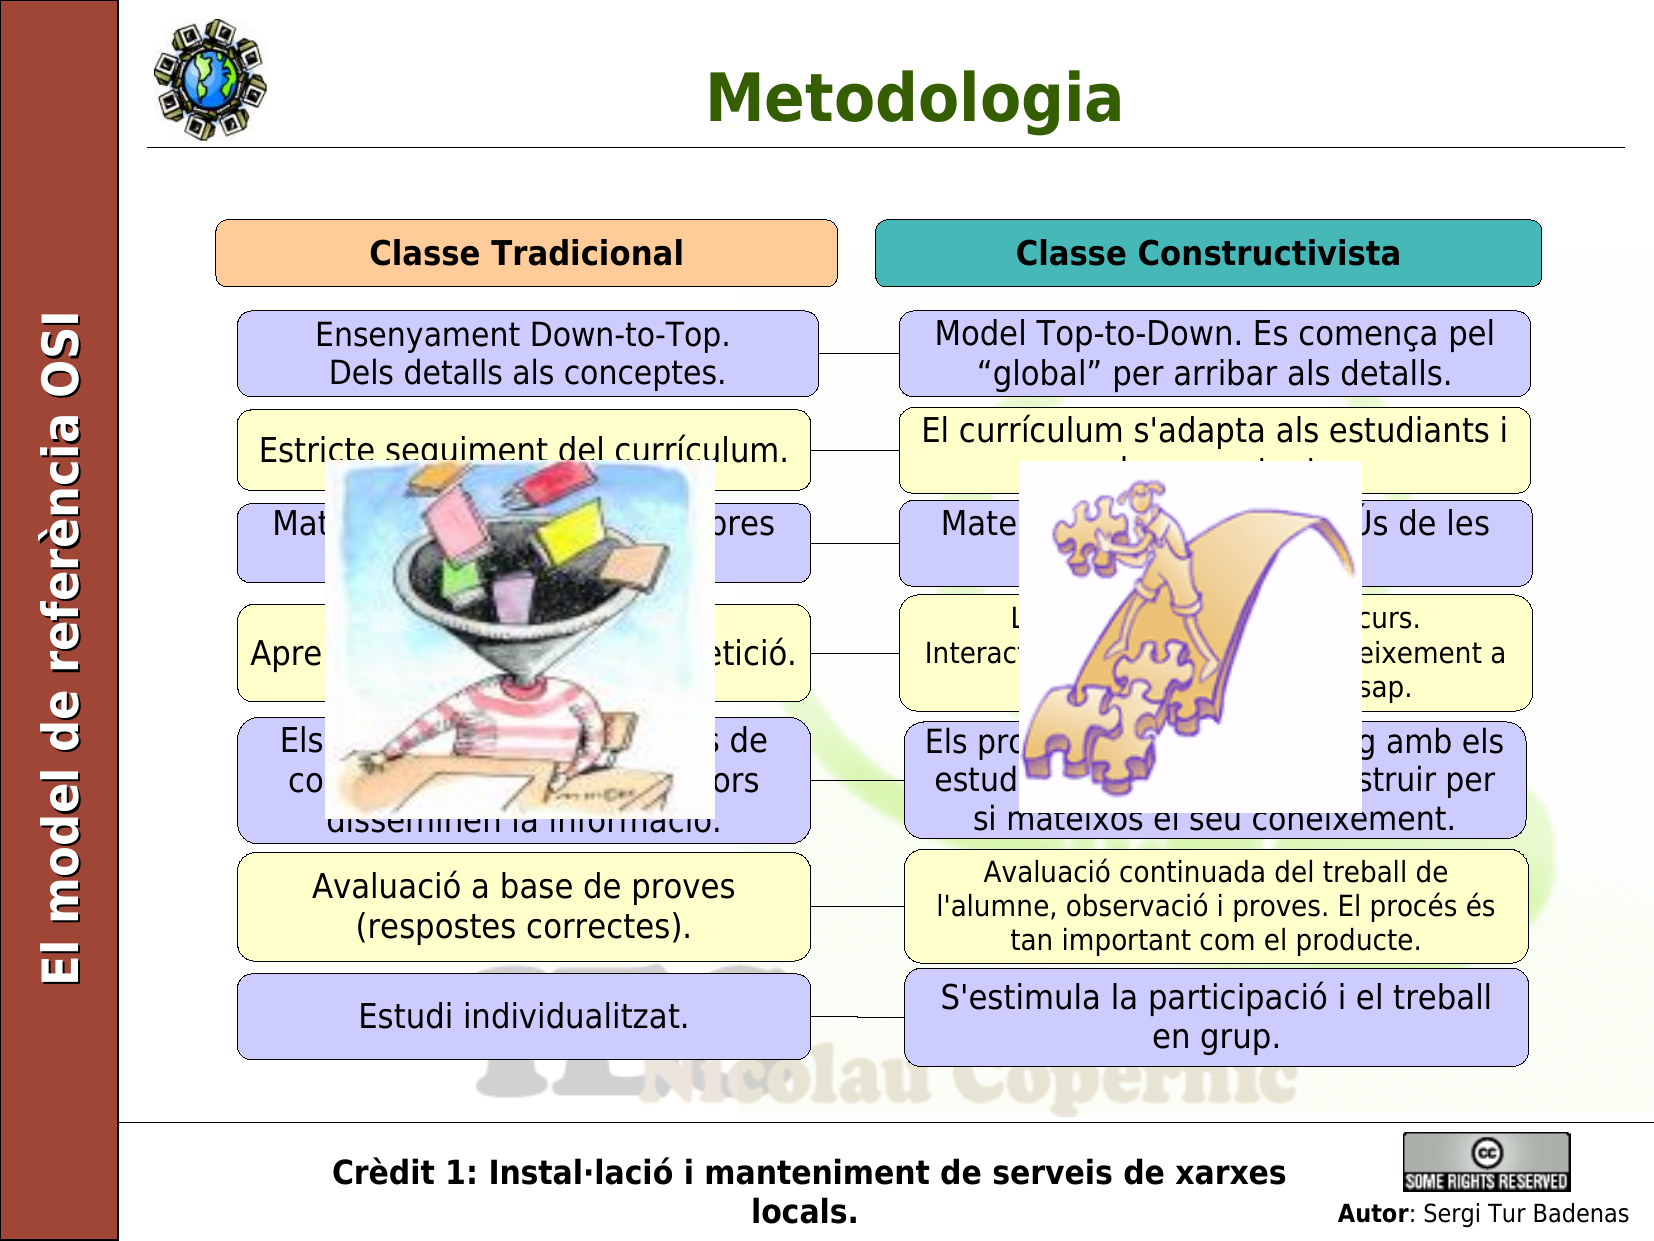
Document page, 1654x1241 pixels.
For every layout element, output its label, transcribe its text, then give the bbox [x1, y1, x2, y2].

text_box Materials procedimentals. Ús de les TIC. [1362, 500, 1533, 587]
text_box Classe Constructivista [875, 219, 1542, 287]
picture [154, 19, 268, 142]
text_box La repetició no és l'únic recurs. Interactivitat, construcció de coneixement a partir del que l'alumne ja sap. [1362, 594, 1533, 712]
picture [466, 252, 1654, 1117]
title Metodologia [171, 56, 1654, 141]
text_box Estudi individualitzat. [237, 973, 811, 1060]
picture [325, 460, 715, 819]
text_box Materials procedimentals. Ús de les TIC. [899, 500, 1019, 587]
picture [1403, 1132, 1571, 1192]
text_box Aprenentatge basat en la repetició. [237, 604, 325, 702]
text_box Avaluació a base de proves (respostes correctes). [237, 852, 811, 962]
text_box Avaluació continuada del treball de l'alumne, observació i proves. El procés és tan important com el producte. [904, 849, 1529, 964]
text_box Materials: Llibres de text i llibres d'exercicis. [237, 503, 325, 583]
text_box Model Top-to-Down. Es comença pel “global” per arribar als detalls. [899, 310, 1531, 397]
text_box S'estimula la participació i el treball en grup. [904, 968, 1529, 1067]
text_box Estricte seguiment del currículum. [237, 409, 811, 491]
text_box Classe Tradicional [215, 219, 838, 287]
text_box Els professors tenen un diàleg amb els estudiants ajudant-los a construir per si mateixos el seu coneixement. [904, 721, 1527, 839]
text_box Els estudiants són recipients de coneixement on els professors disseminen la informació. [237, 717, 811, 844]
text_box Materials: Llibres de text i llibres d'exercicis. [715, 503, 811, 583]
text_box El currículum s'adapta als estudiants i al seu context. [899, 407, 1531, 494]
text_box Ensenyament Down-to-Top. Dels detalls als conceptes. [237, 310, 819, 397]
text_box Aprenentatge basat en la repetició. [715, 604, 811, 702]
text_box La repetició no és l'únic recurs. Interactivitat, construcció de coneixement a partir del que l'alumne ja sap. [899, 594, 1019, 712]
